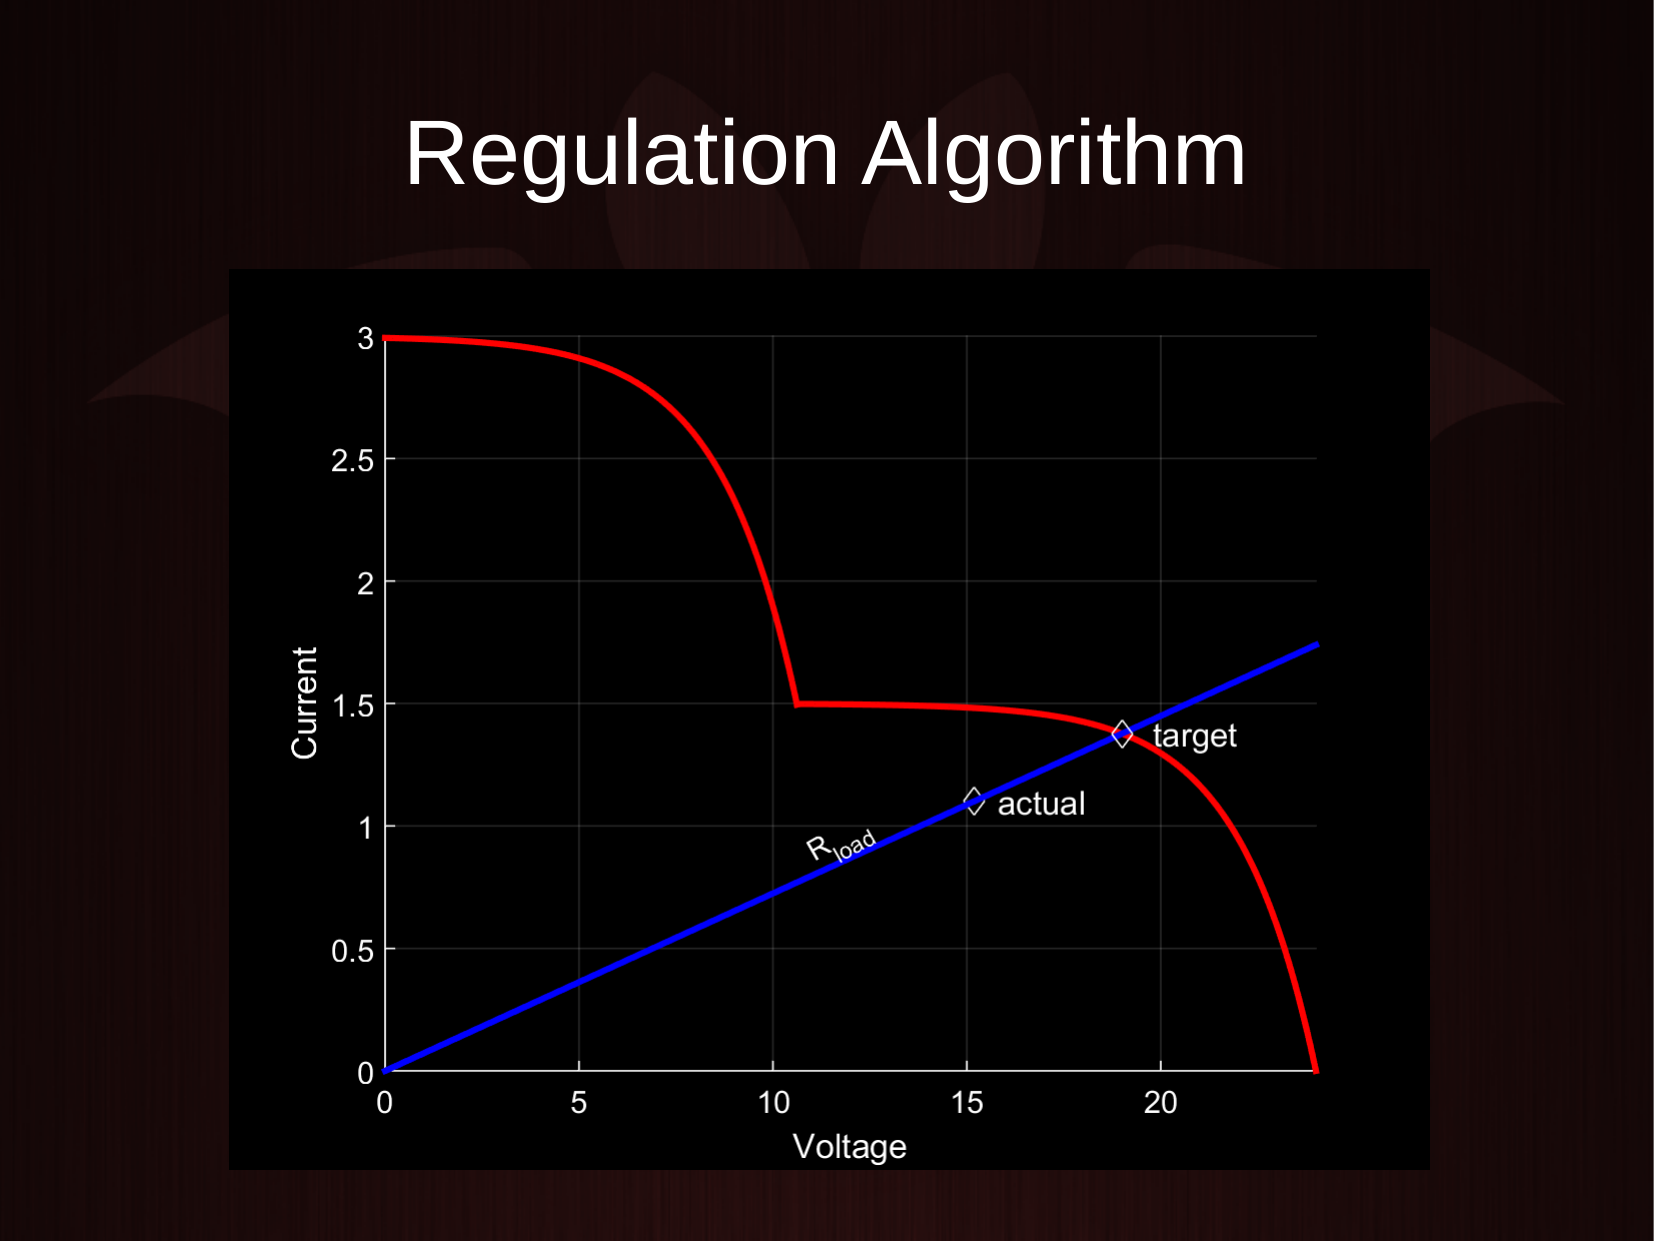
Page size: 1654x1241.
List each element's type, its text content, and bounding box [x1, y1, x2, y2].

title Regulation Algorithm [82, 49, 1571, 257]
picture [0, 0, 1654, 1241]
